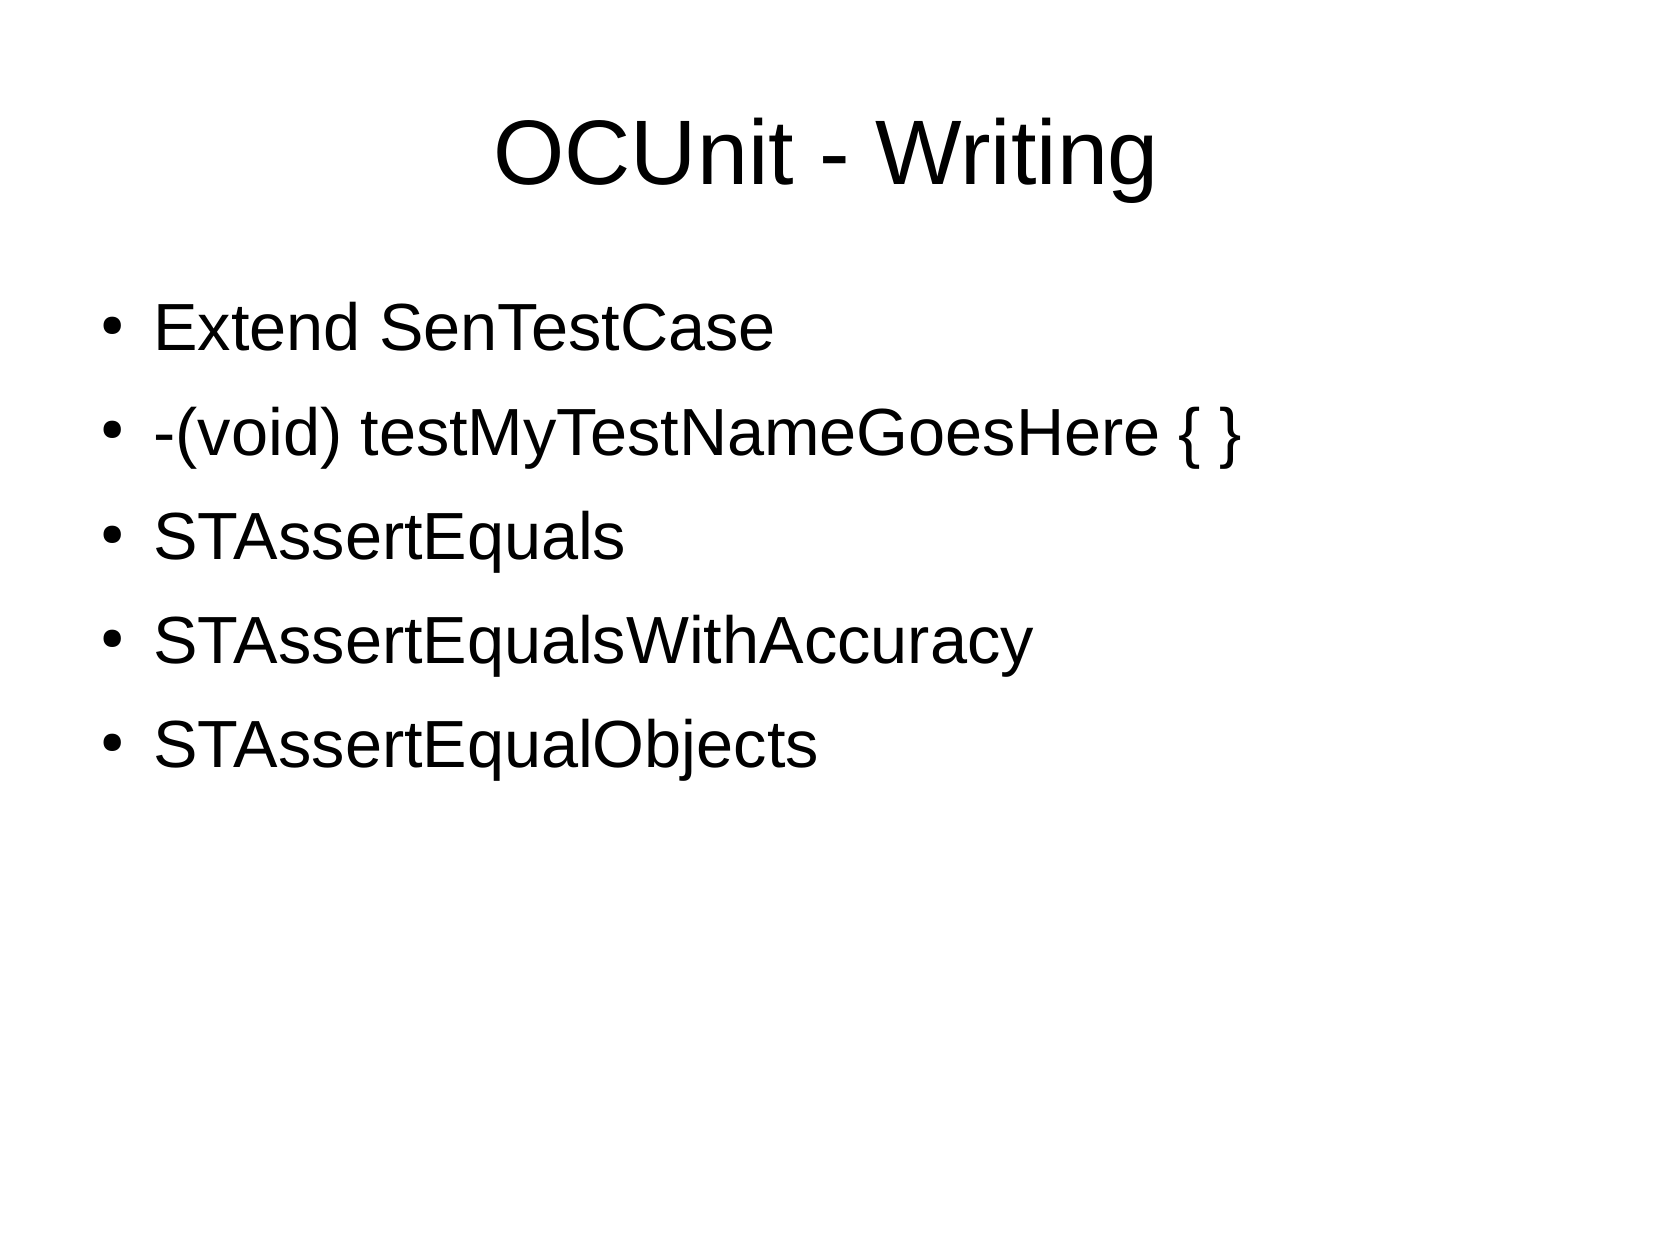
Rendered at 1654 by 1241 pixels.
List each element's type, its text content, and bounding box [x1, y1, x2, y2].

title OCUnit - Writing [82, 49, 1571, 257]
list Extend SenTestCase -(void) testMyTestNameGoesHere { } STAssertEquals STAssertEqualsWithAccuracy STAssertEqualObjects [82, 290, 1571, 1109]
